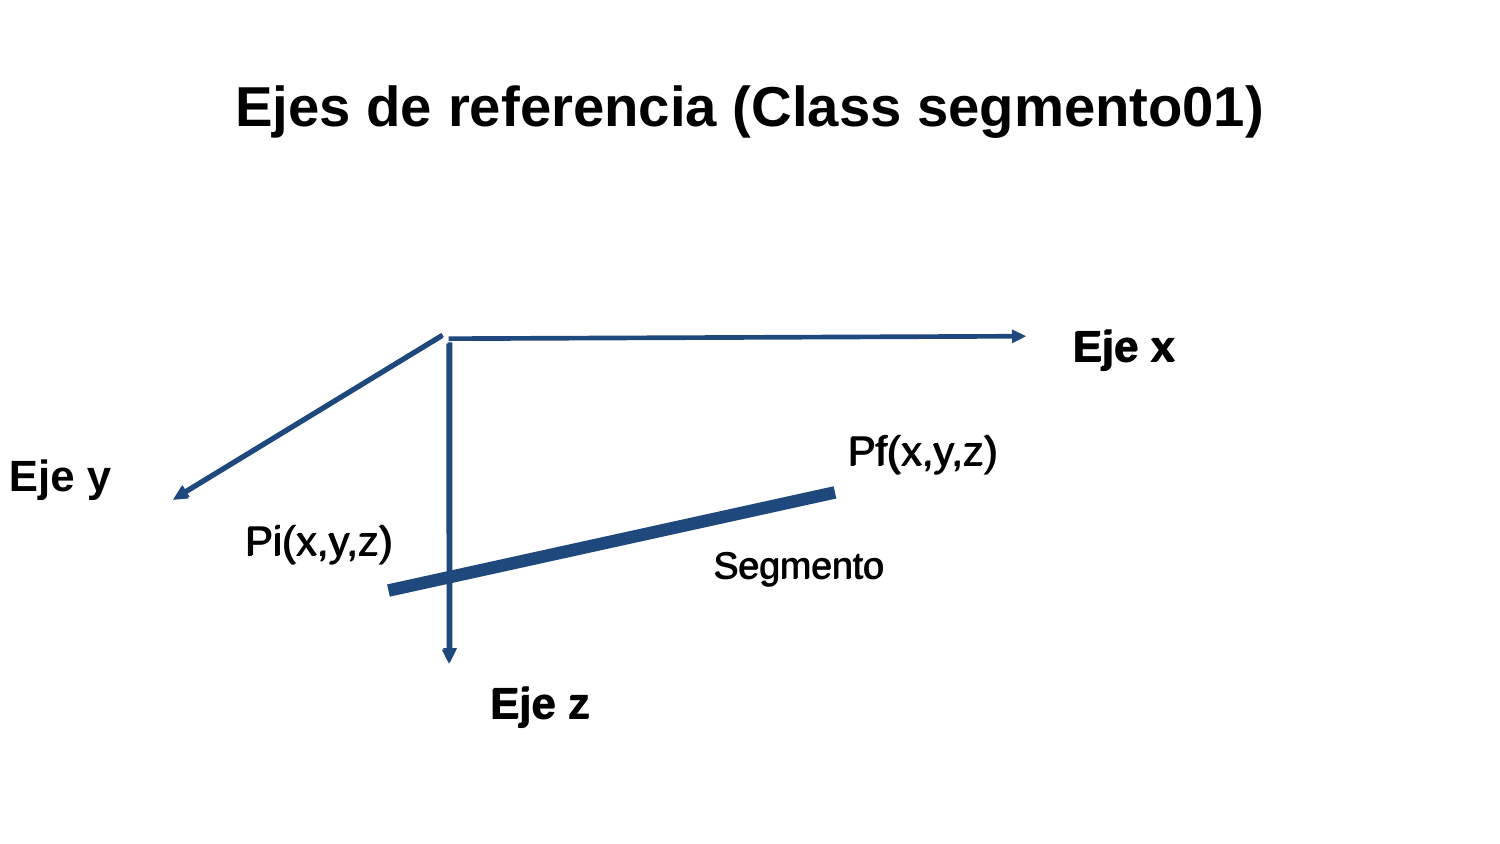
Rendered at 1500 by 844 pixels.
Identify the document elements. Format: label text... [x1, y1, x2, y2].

text_box Eje x [1059, 305, 1232, 369]
text_box Pi(x,y,z) [232, 502, 478, 564]
text_box Pf(x,y,z) [834, 412, 1080, 474]
text_box Eje y [0, 435, 168, 498]
text_box Eje z [477, 663, 649, 727]
text_box Segmento [700, 530, 1134, 588]
text_box Ejes de referencia (Class segmento01) [74, 33, 1425, 175]
